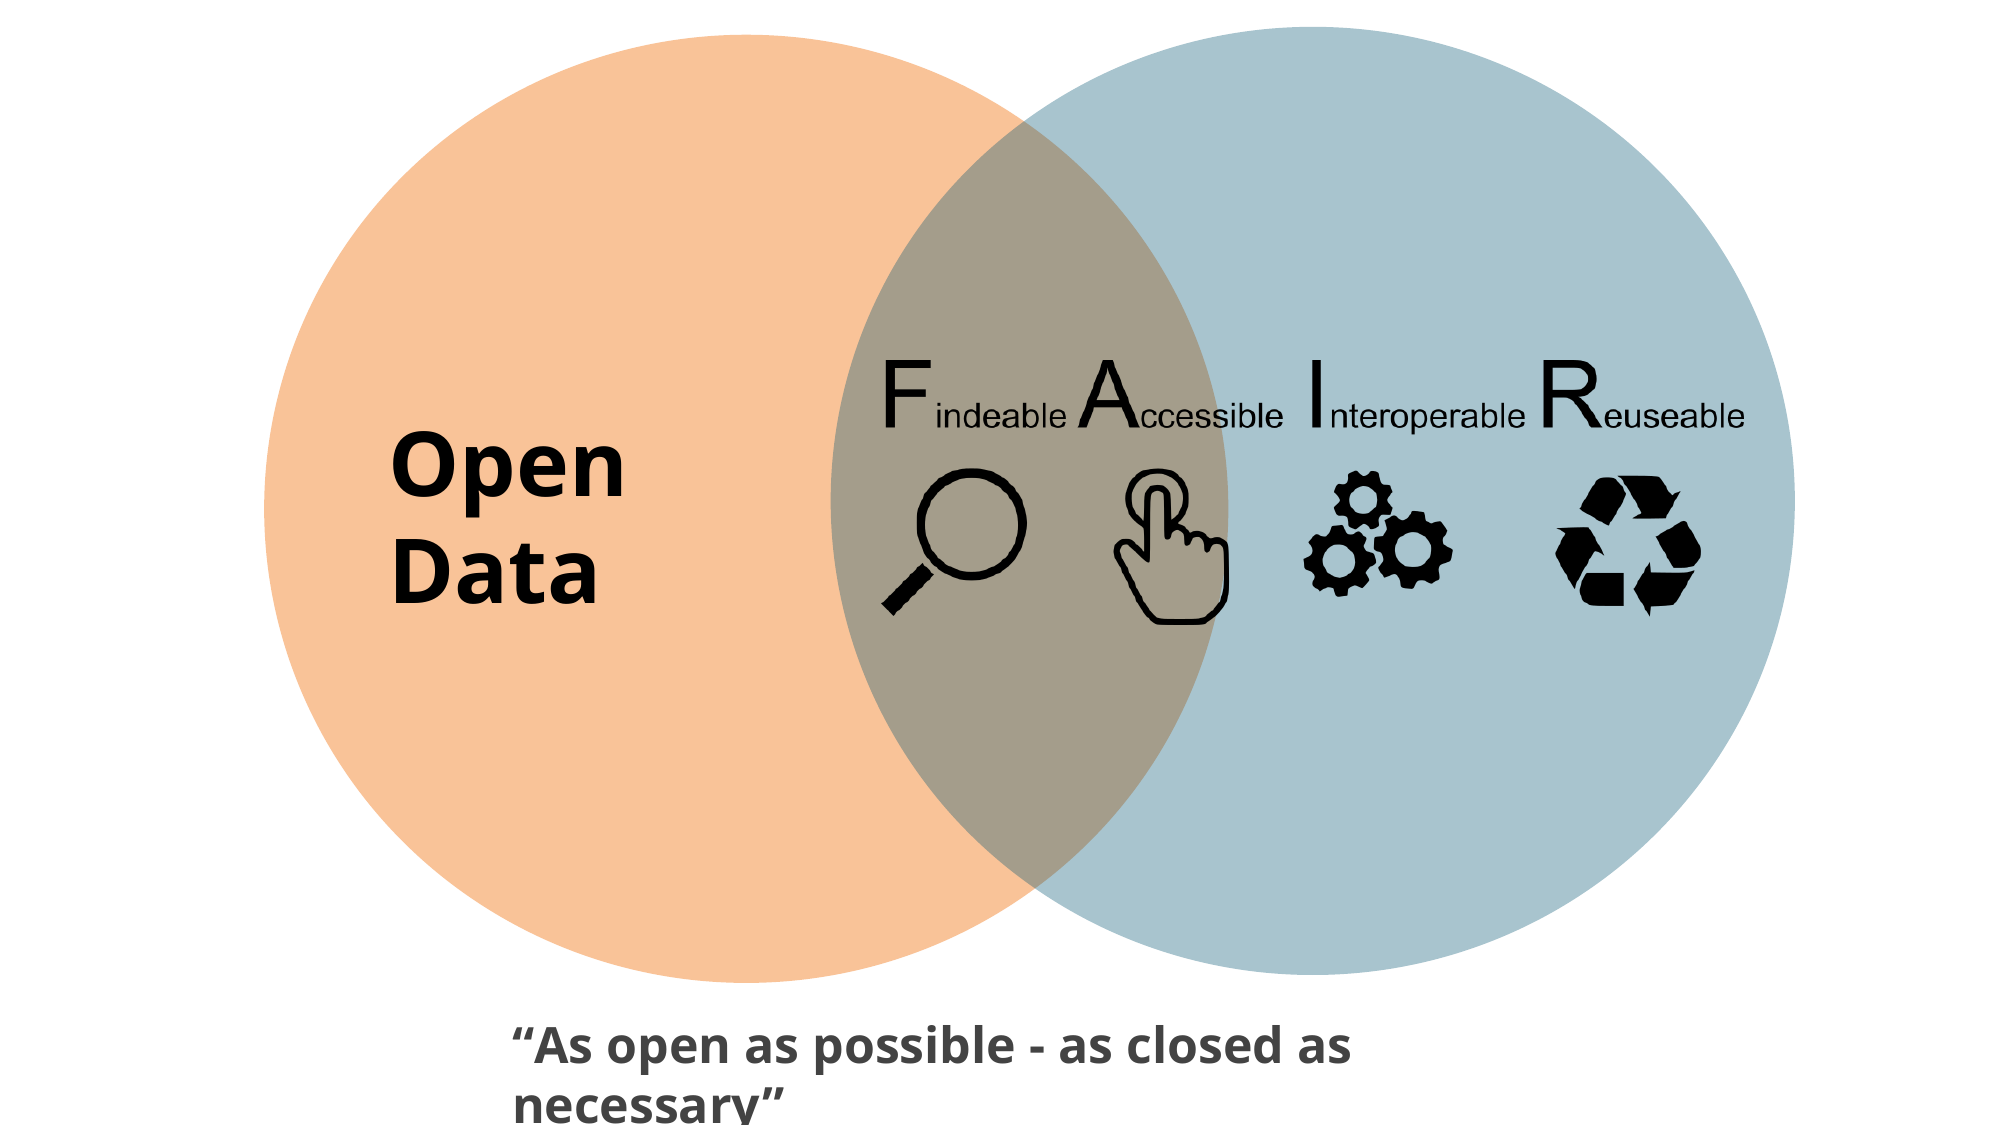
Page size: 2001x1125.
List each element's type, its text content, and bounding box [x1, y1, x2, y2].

text_box Open Data [368, 386, 709, 687]
picture [881, 360, 1744, 625]
text_box “As open as possible - as closed as necessary” [492, 993, 1640, 1125]
text_box [264, 26, 1795, 983]
